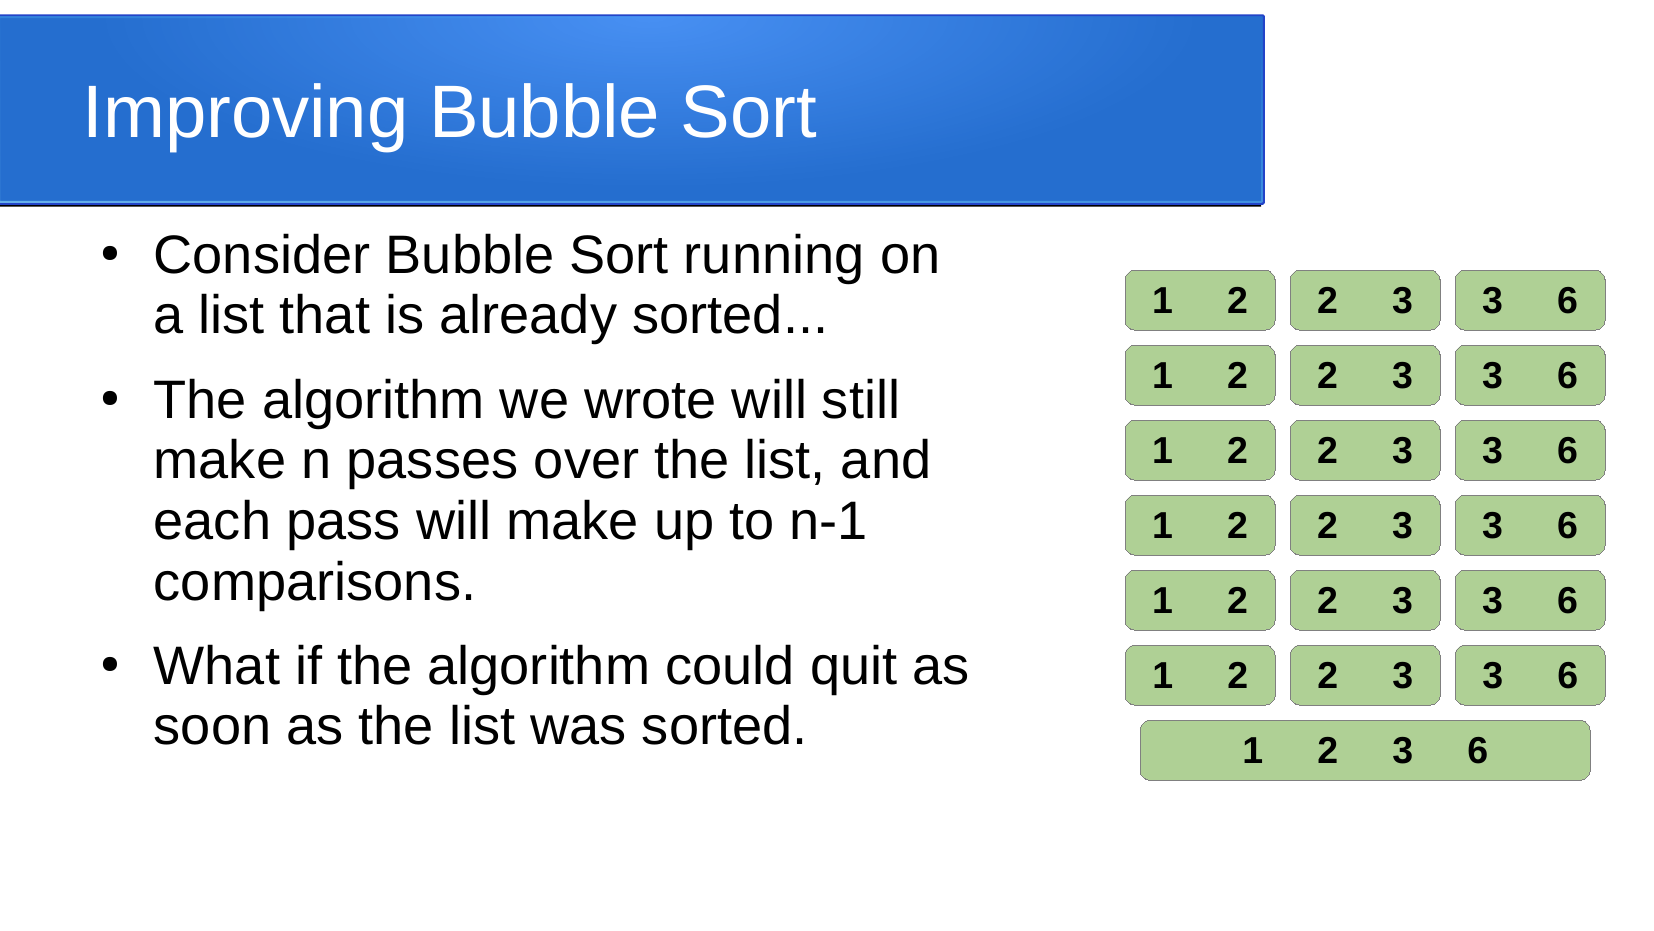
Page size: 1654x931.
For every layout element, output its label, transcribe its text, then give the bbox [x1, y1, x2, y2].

text_box 1 2 [1125, 570, 1276, 631]
text_box 3 6 [1455, 570, 1606, 631]
text_box 1 2 3 6 [1140, 720, 1591, 781]
text_box 2 3 [1290, 495, 1441, 556]
text_box 1 2 [1125, 345, 1276, 406]
text_box 1 2 [1125, 270, 1276, 331]
text_box 3 6 [1455, 645, 1606, 706]
list Consider Bubble Sort running on a list that is already sorted... The algorithm we wrote will still make n passes over the list, and each pass will make up to n-1 comparisons. What if the algorithm could quit as soon as the list was sorted. [82, 224, 976, 871]
text_box 3 6 [1455, 420, 1606, 481]
text_box 2 3 [1290, 345, 1441, 406]
text_box 3 6 [1455, 345, 1606, 406]
text_box 2 3 [1290, 420, 1441, 481]
text_box 1 2 [1125, 495, 1276, 556]
text_box 2 3 [1290, 270, 1441, 331]
text_box 2 3 [1290, 645, 1441, 706]
text_box 1 2 [1125, 645, 1276, 706]
text_box 3 6 [1455, 270, 1606, 331]
text_box 3 6 [1455, 495, 1606, 556]
text_box 1 2 [1125, 420, 1276, 481]
text_box 2 3 [1290, 570, 1441, 631]
title Improving Bubble Sort [82, 35, 1235, 189]
